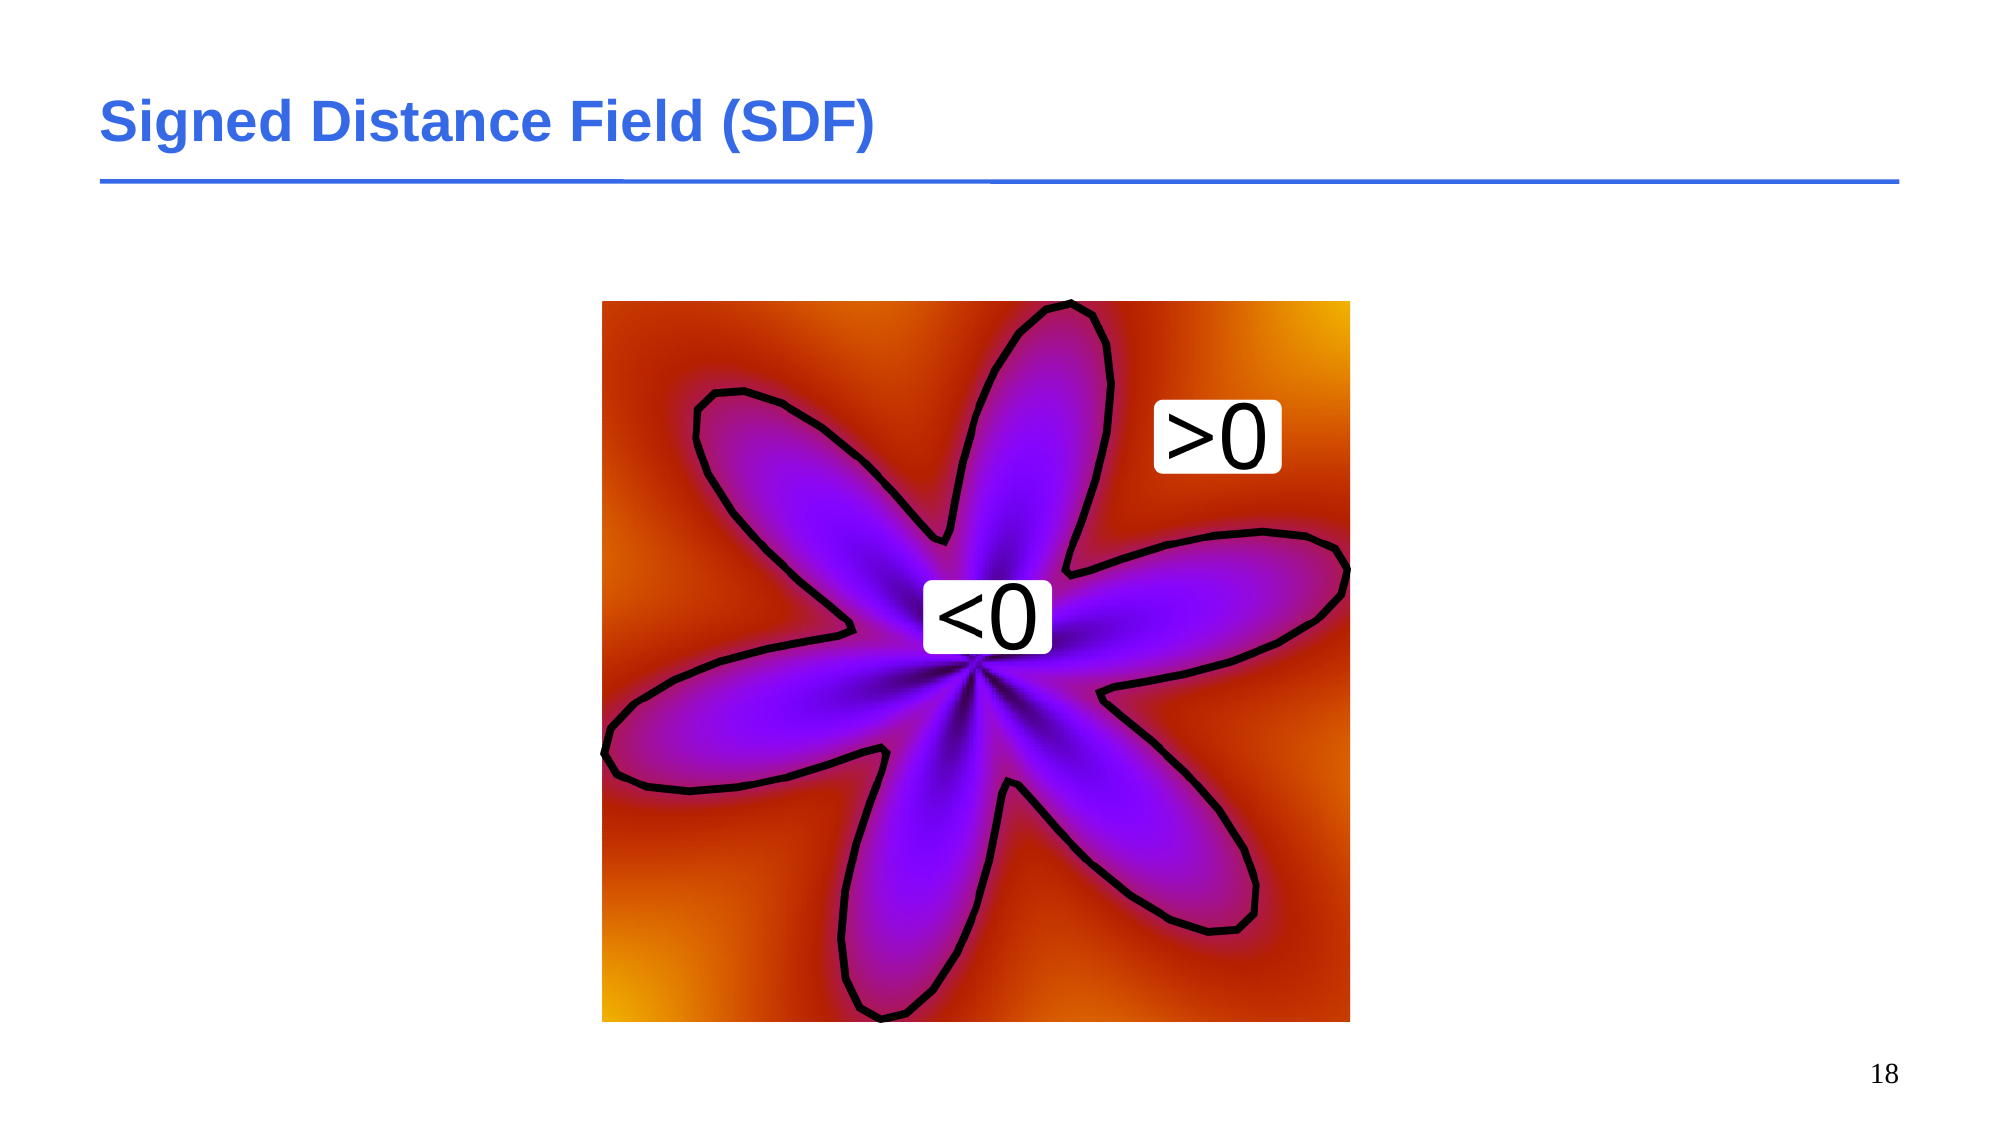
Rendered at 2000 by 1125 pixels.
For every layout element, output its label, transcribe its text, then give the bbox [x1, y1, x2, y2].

title Signed Distance Field (SDF) [99, 27, 1900, 215]
picture [600, 299, 1351, 1024]
